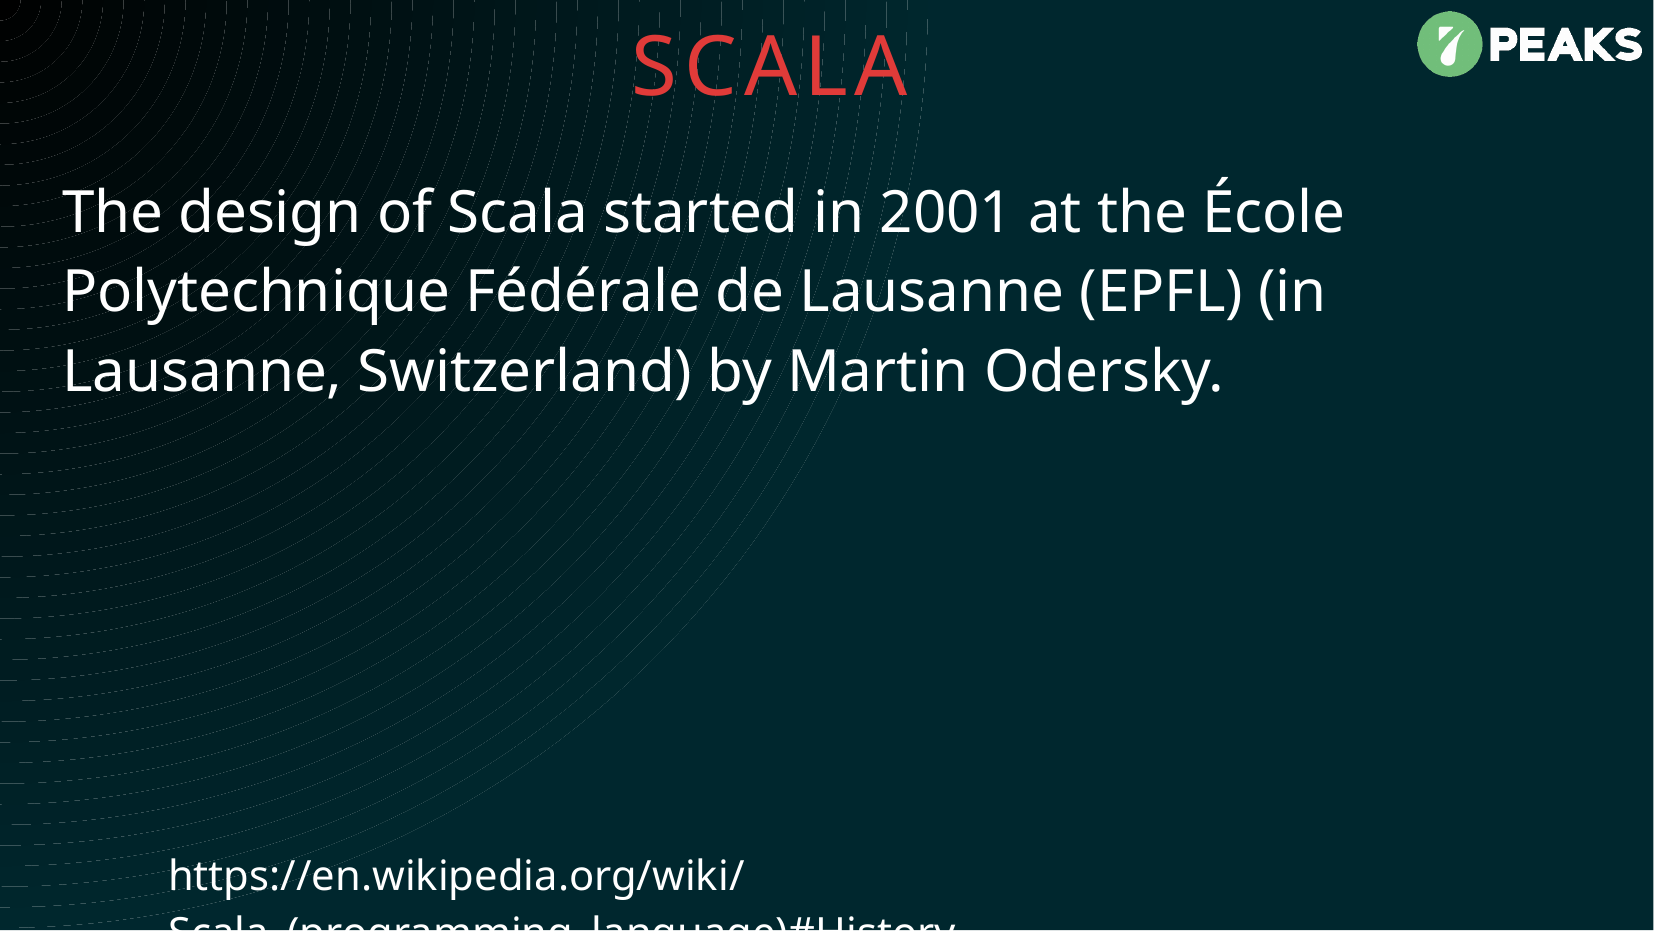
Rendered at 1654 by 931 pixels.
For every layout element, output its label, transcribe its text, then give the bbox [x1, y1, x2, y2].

picture [1417, 11, 1642, 77]
text_box SCALA [617, 0, 1037, 142]
text_box The design of Scala started in 2001 at the École Polytechnique Fédérale de Lausanne (EPFL) (in Lausanne, Switzerland) by Martin Odersky. [47, 162, 1619, 640]
text_box https://en.wikipedia.org/wiki/Scala_(programming_language)#History [153, 838, 1501, 922]
